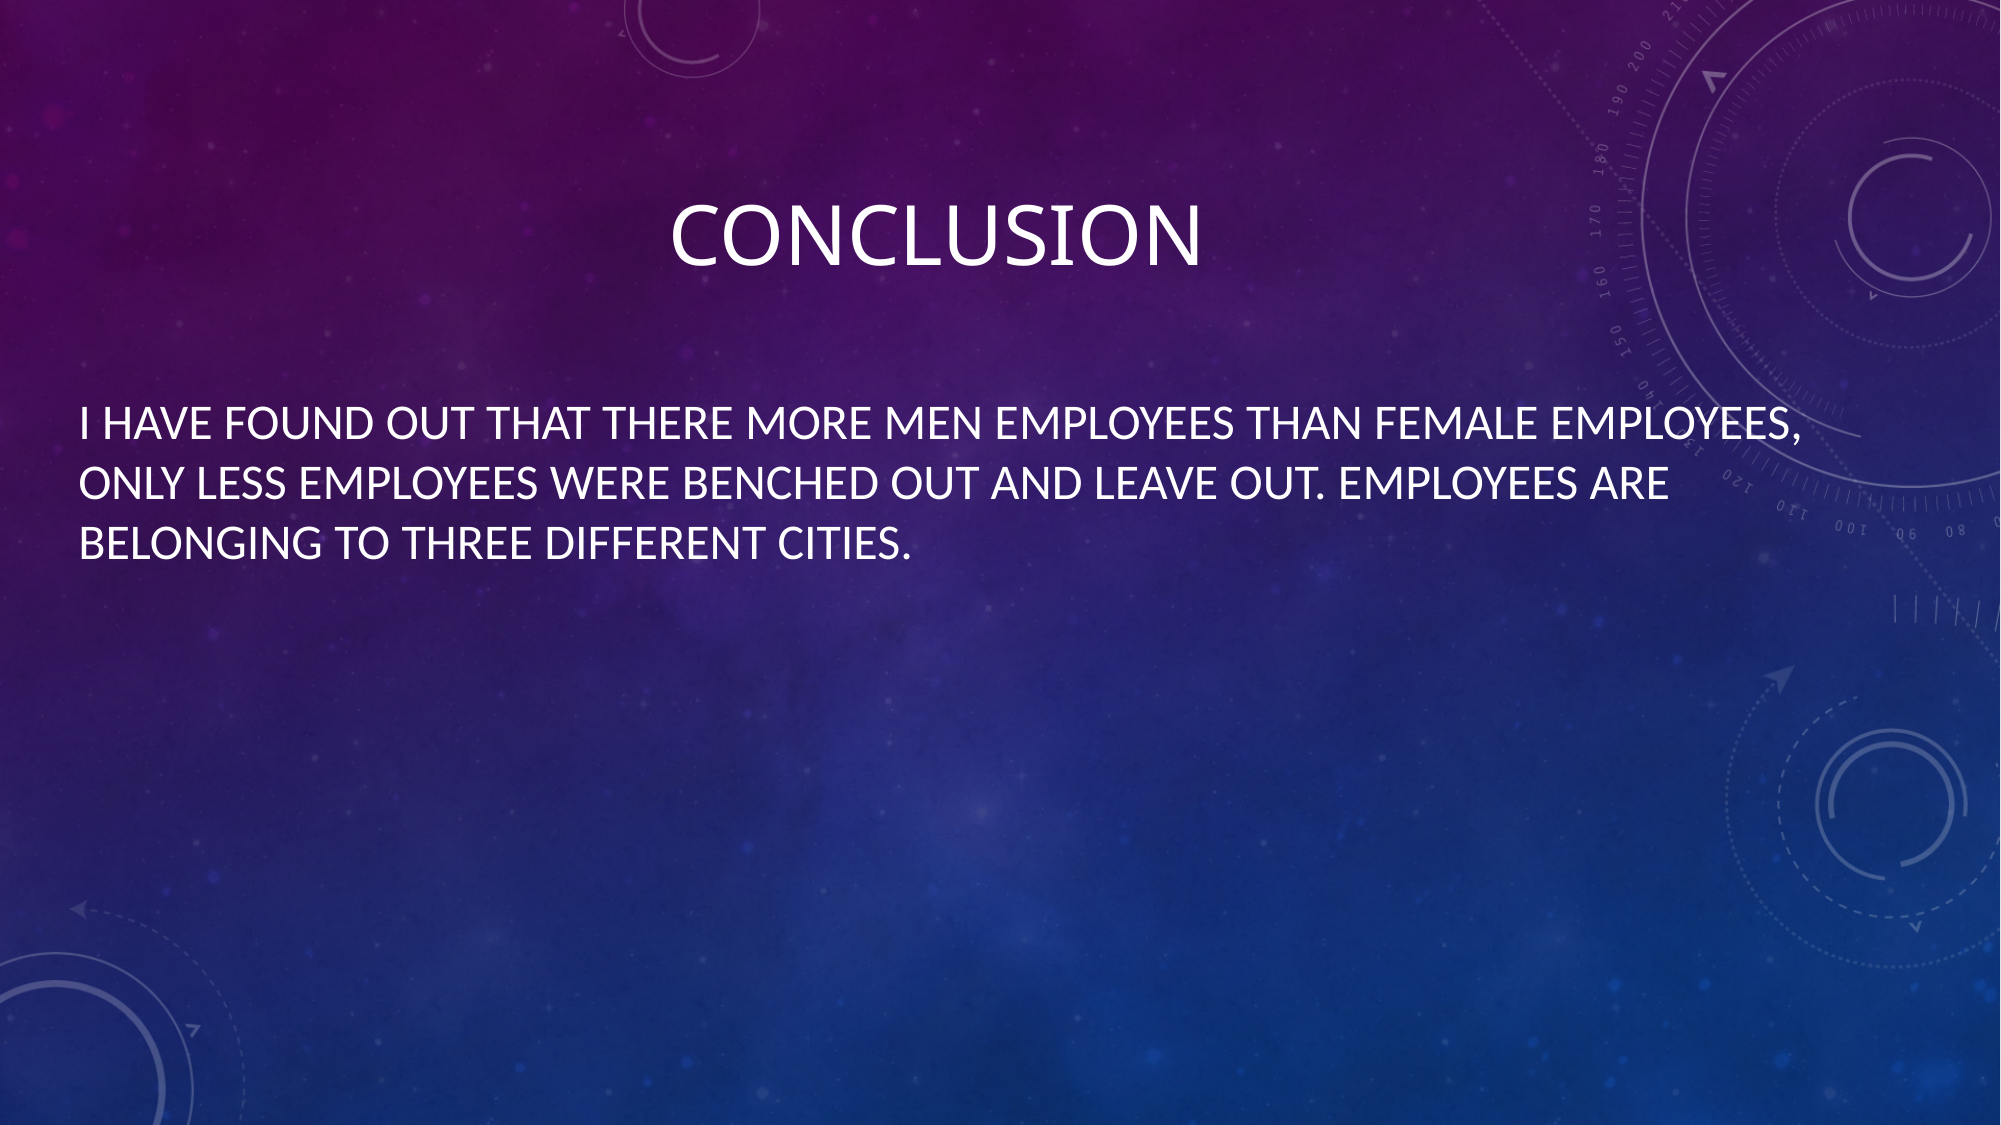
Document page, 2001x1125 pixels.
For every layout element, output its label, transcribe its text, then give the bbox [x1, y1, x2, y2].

title CONCLUSION [653, 68, 2000, 396]
list I HAVE FOUND OUT THAT THERE MORE MEN EMPLOYEES THAN FEMALE EMPLOYEES, ONLY LESS EMPLOYEES WERE BENCHED OUT AND LEAVE OUT. EMPLOYEES ARE BELONGING TO THREE DIFFERENT CITIES. [63, 339, 1839, 620]
